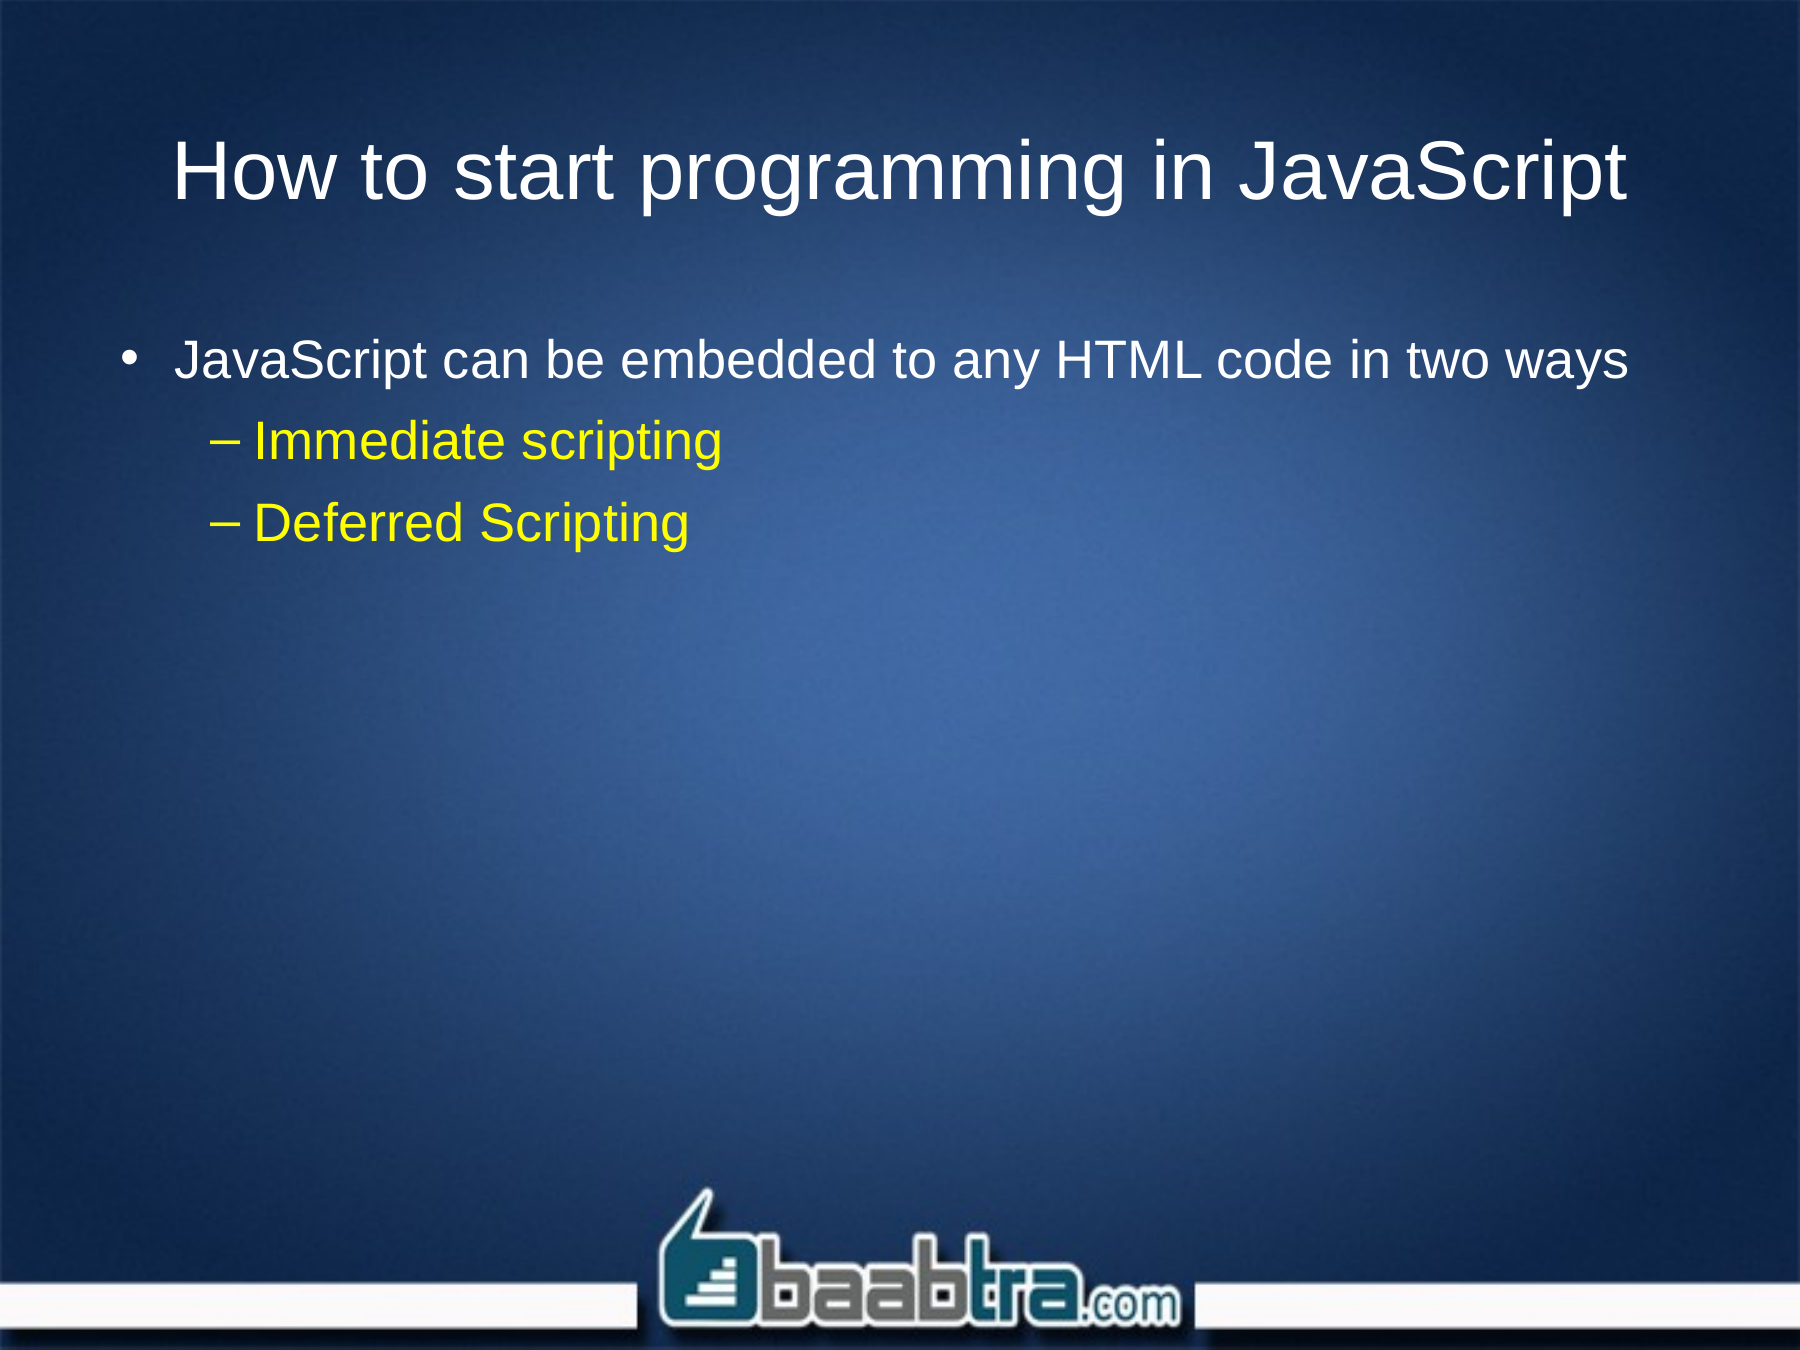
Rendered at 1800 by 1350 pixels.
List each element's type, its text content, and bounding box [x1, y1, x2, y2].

title How to start programming in JavaScript [90, 54, 1710, 279]
picture [0, 0, 1800, 1350]
list JavaScript can be embedded to any HTML code in two ways Immediate scripting Deferred Scripting [90, 315, 1758, 1294]
